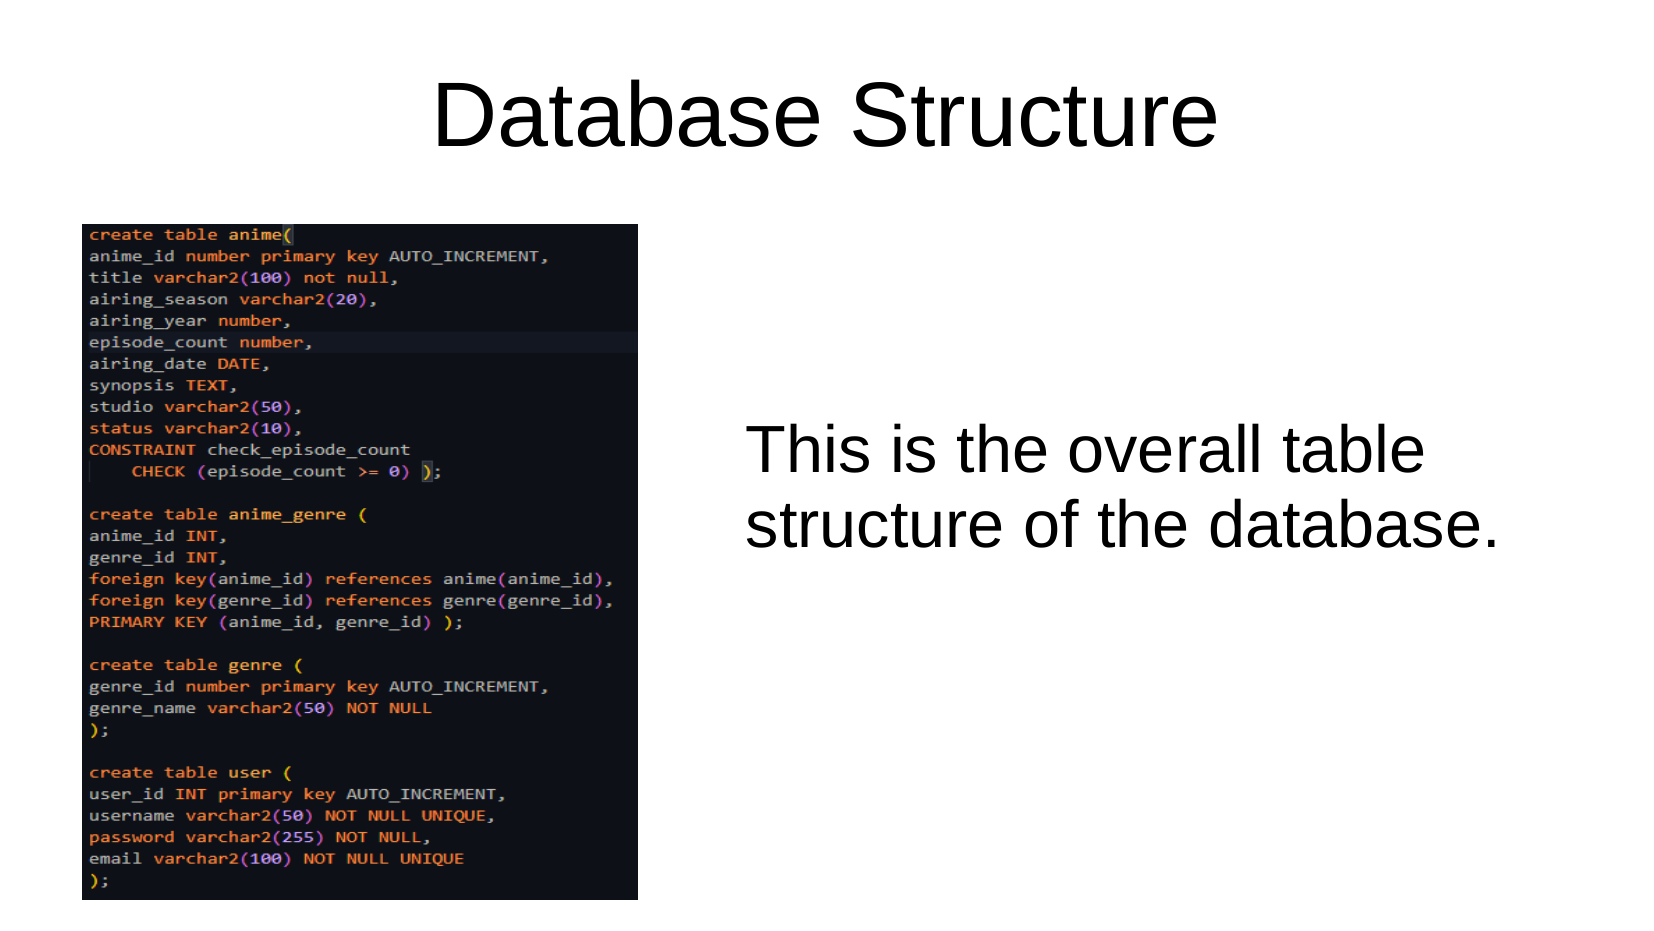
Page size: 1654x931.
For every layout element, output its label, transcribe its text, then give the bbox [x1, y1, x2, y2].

list This is the overall table structure of the database. [675, 412, 1571, 901]
title Database Structure [82, 37, 1571, 193]
picture [82, 224, 638, 901]
